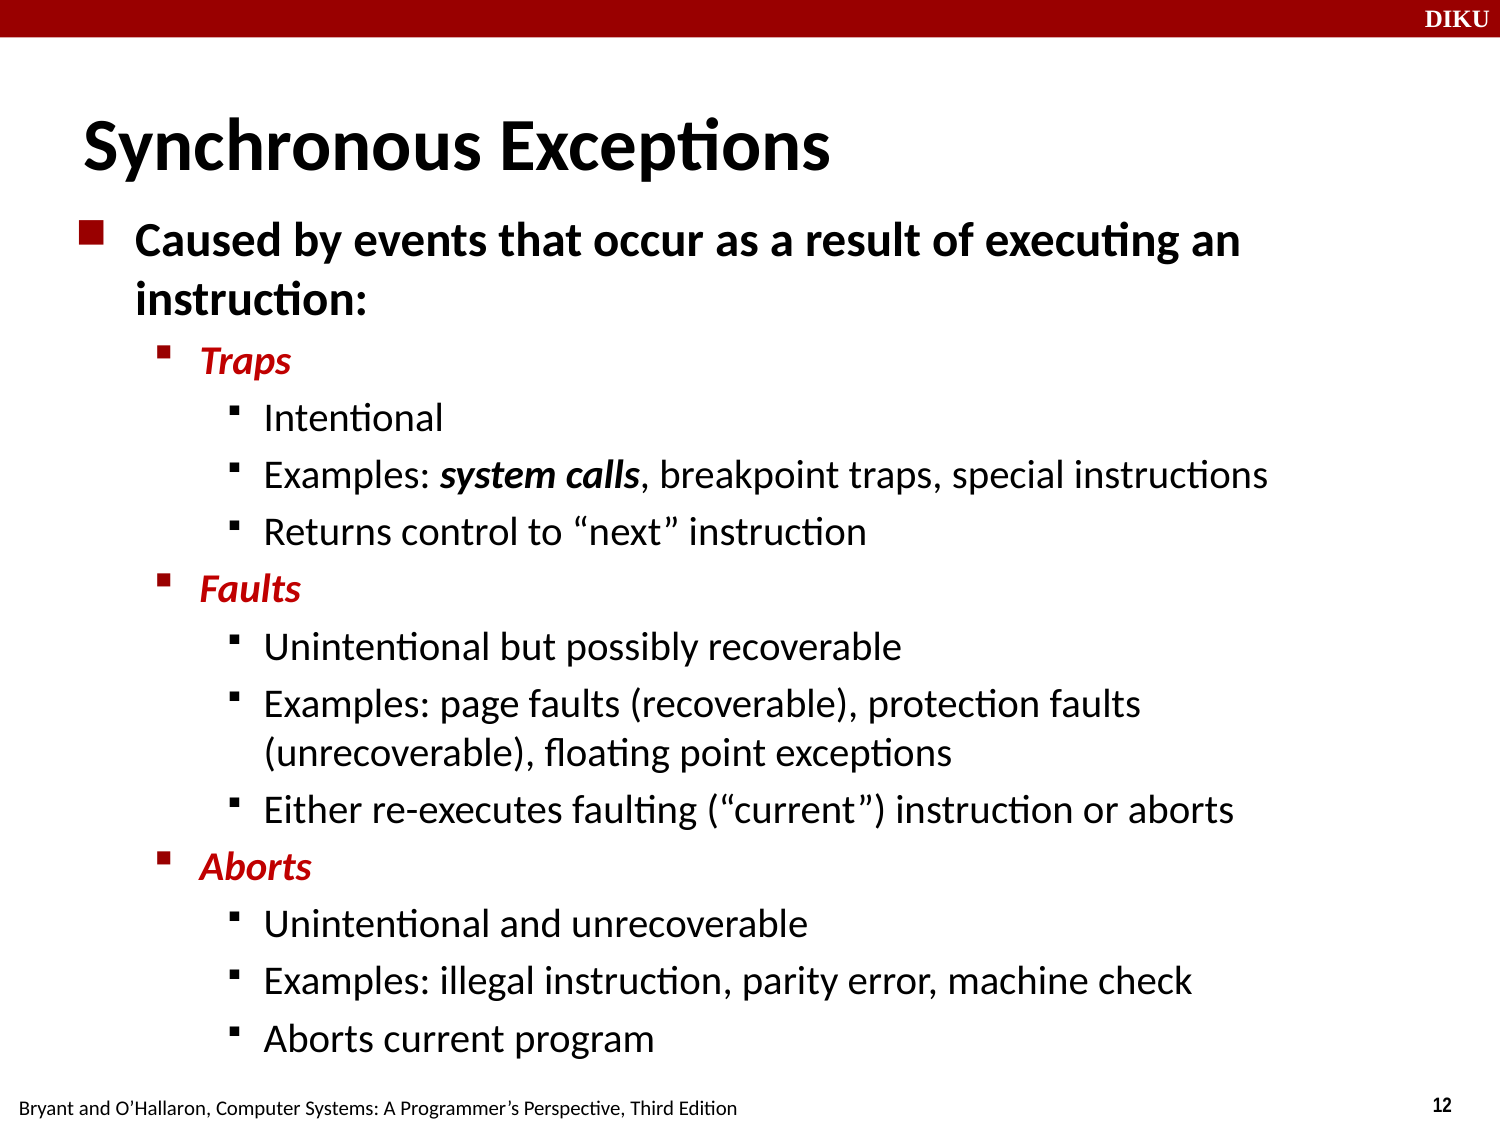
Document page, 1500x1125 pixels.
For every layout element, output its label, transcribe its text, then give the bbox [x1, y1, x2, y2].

list Caused by events that occur as a result of executing an instruction: Traps Intentional Examples: system calls, breakpoint traps, special instructions Returns control to “next” instruction Faults Unintentional but possibly recoverable Examples: page faults (recoverable), protection faults (unrecoverable), floating point exceptions Either re-executes faulting (“current”) instruction or aborts Aborts Unintentional and unrecoverable Examples: illegal instruction, parity error, machine check Aborts current program [65, 200, 1361, 1075]
title Synchronous Exceptions [68, 93, 1188, 188]
